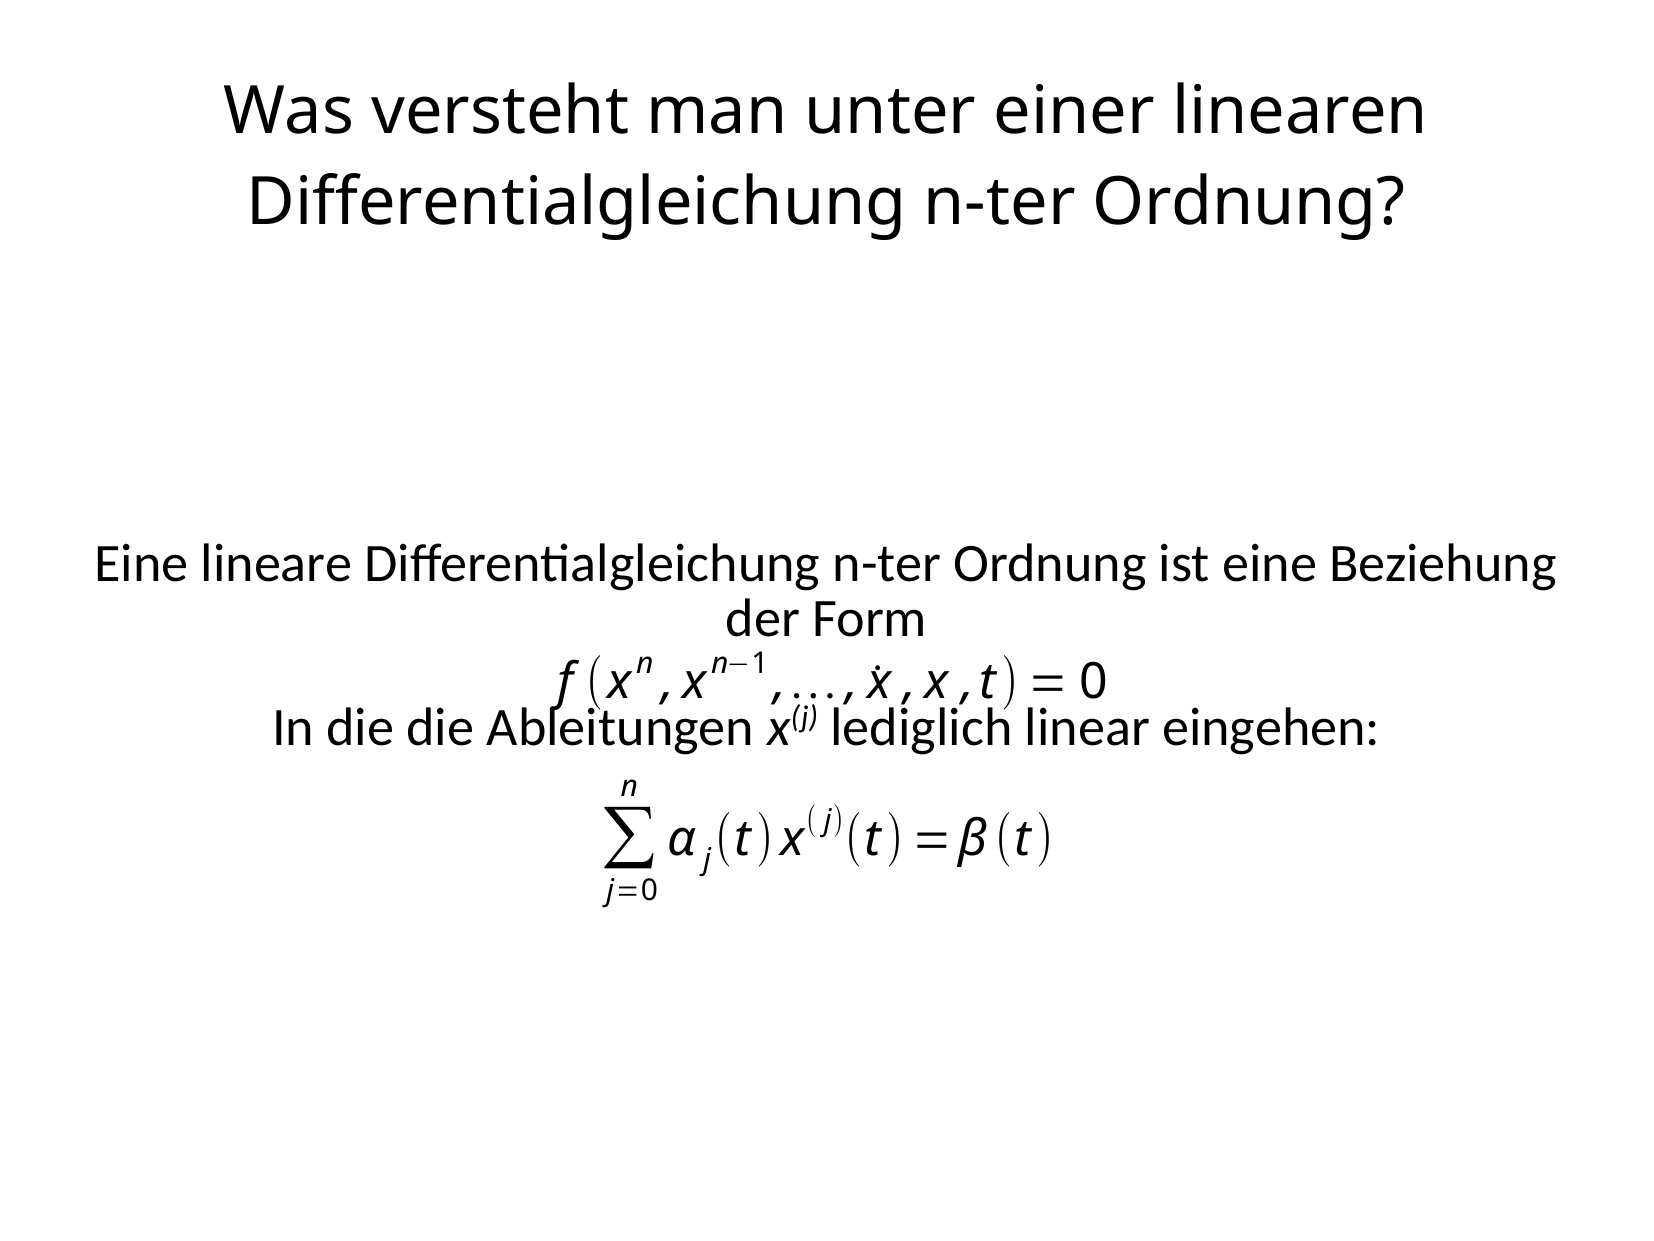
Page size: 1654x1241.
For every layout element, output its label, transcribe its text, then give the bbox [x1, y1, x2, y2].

chart [542, 645, 1112, 713]
chart [594, 767, 1060, 910]
title Was versteht man unter einer linearen Differentialgleichung n-ter Ordnung? [82, 49, 1571, 257]
subtitle Eine lineare Differentialgleichung n-ter Ordnung ist eine Beziehung der Form In die die Ableitungen x(j) lediglich linear eingehen: [82, 290, 1571, 1010]
